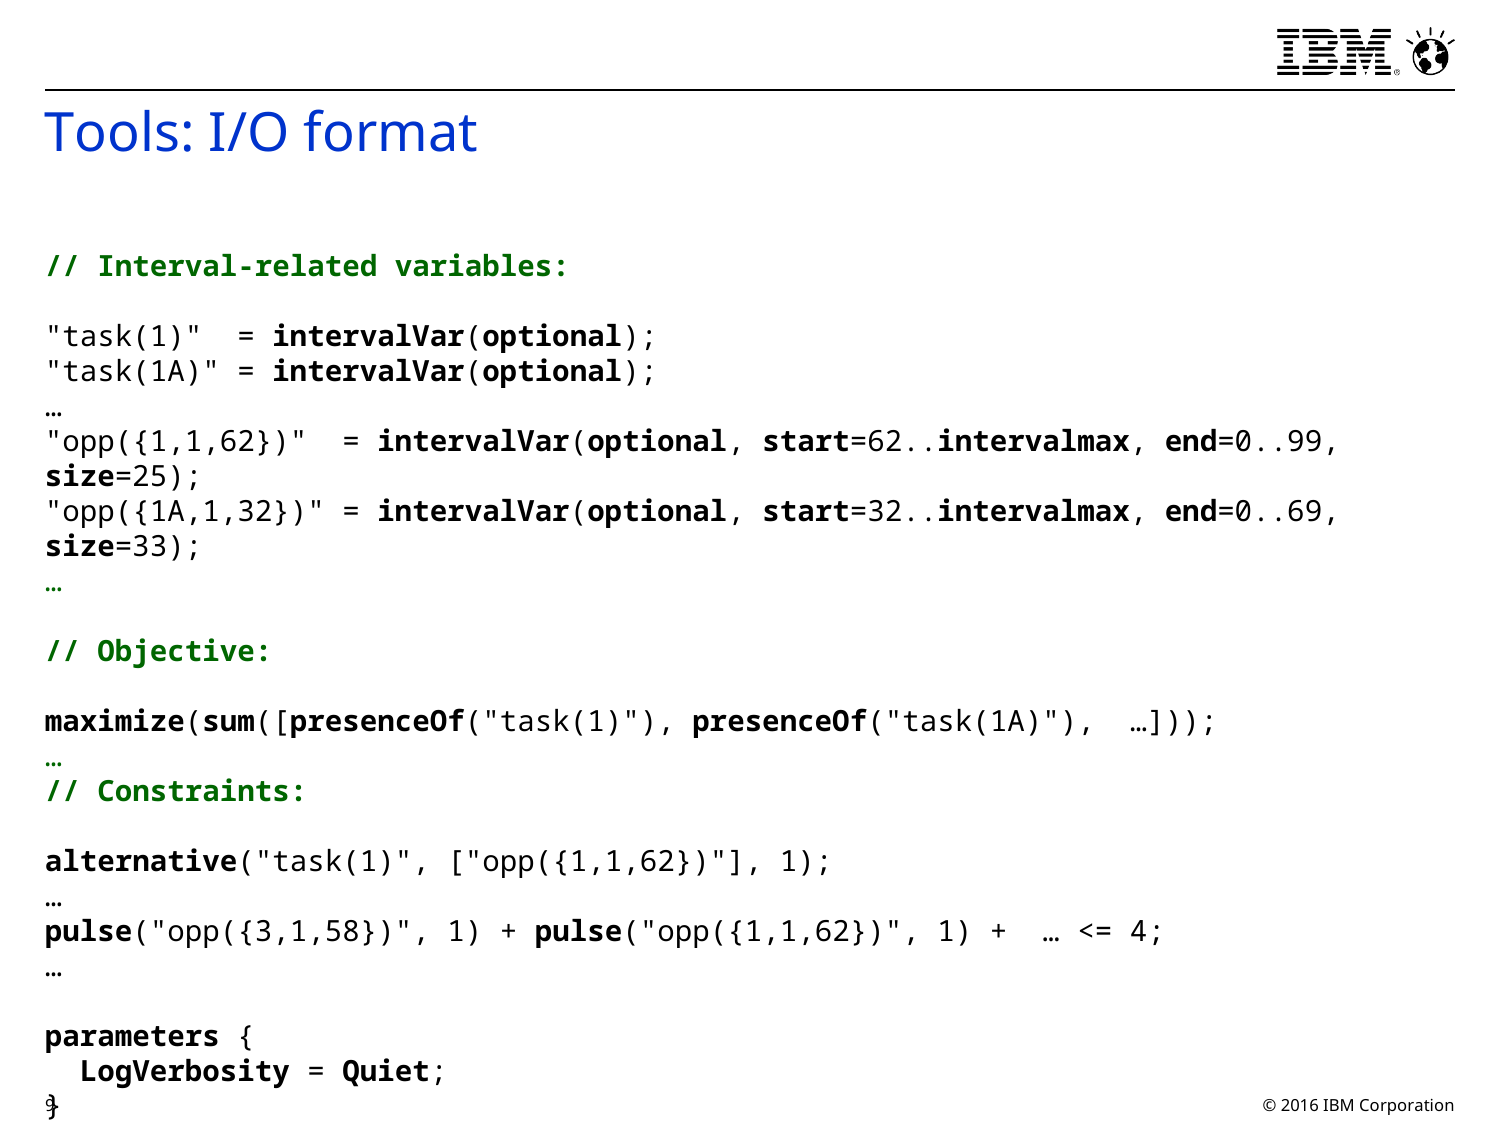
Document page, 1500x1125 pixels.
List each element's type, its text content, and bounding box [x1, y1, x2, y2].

list // Interval-related variables: "task(1)" = intervalVar(optional); "task(1A)" = intervalVar(optional); … "opp({1,1,62})" = intervalVar(optional, start=62..intervalmax, end=0..99, size=25); "opp({1A,1,32})" = intervalVar(optional, start=32..intervalmax, end=0..69, size=33); … // Objective: maximize(sum([presenceOf("task(1)"), presenceOf("task(1A)"), …])); … // Constraints: alternative("task(1)", ["opp({1,1,62})"], 1); … pulse("opp({3,1,58})", 1) + pulse("opp({1,1,62})", 1) + … <= 4; … parameters { LogVerbosity = Quiet; } [30, 239, 1456, 1095]
picture [1260, 10, 1468, 90]
title Tools: I/O format [29, 97, 1455, 203]
